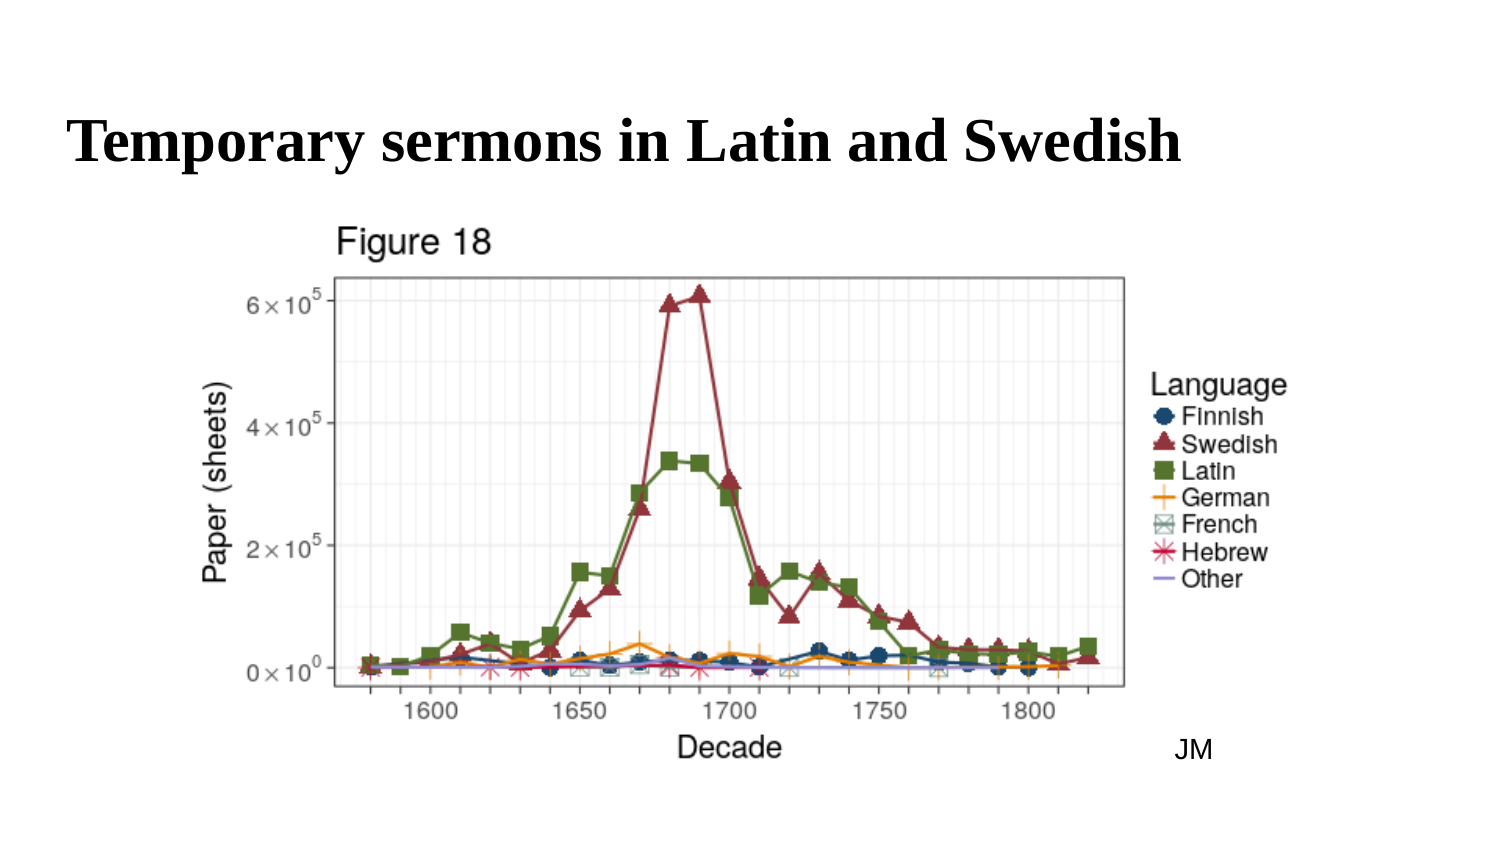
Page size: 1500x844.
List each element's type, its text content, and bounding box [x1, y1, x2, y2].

title Temporary sermons in Latin and Swedish [51, 72, 1449, 167]
picture [187, 211, 1313, 774]
text_box JM [1159, 715, 1285, 780]
